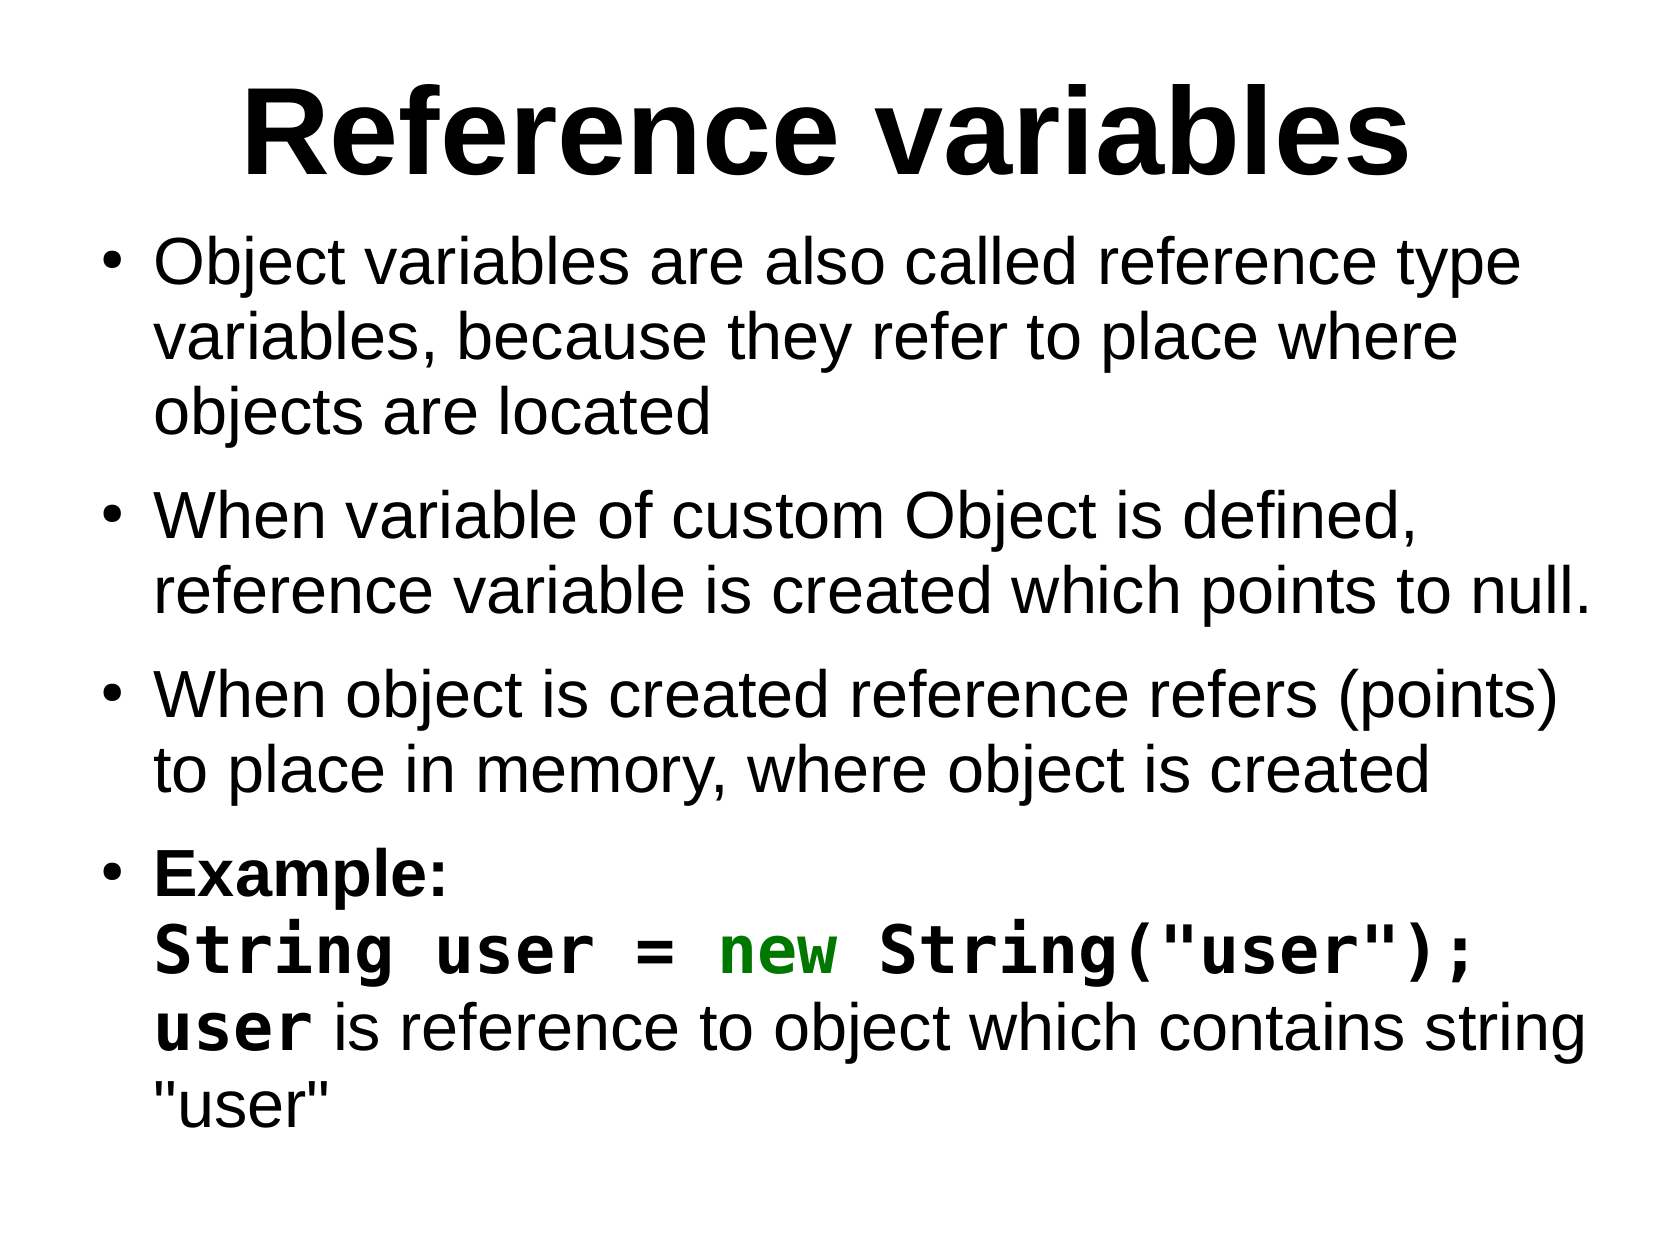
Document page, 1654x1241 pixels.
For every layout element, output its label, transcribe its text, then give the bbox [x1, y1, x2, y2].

title Reference variables [82, 49, 1571, 213]
list Object variables are also called reference type variables, because they refer to place where objects are located When variable of custom Object is defined, reference variable is created which points to null. When object is created reference refers (points) to place in memory, where object is created Example: String user = new String("user"); user is reference to object which contains string "user" [82, 224, 1607, 1217]
